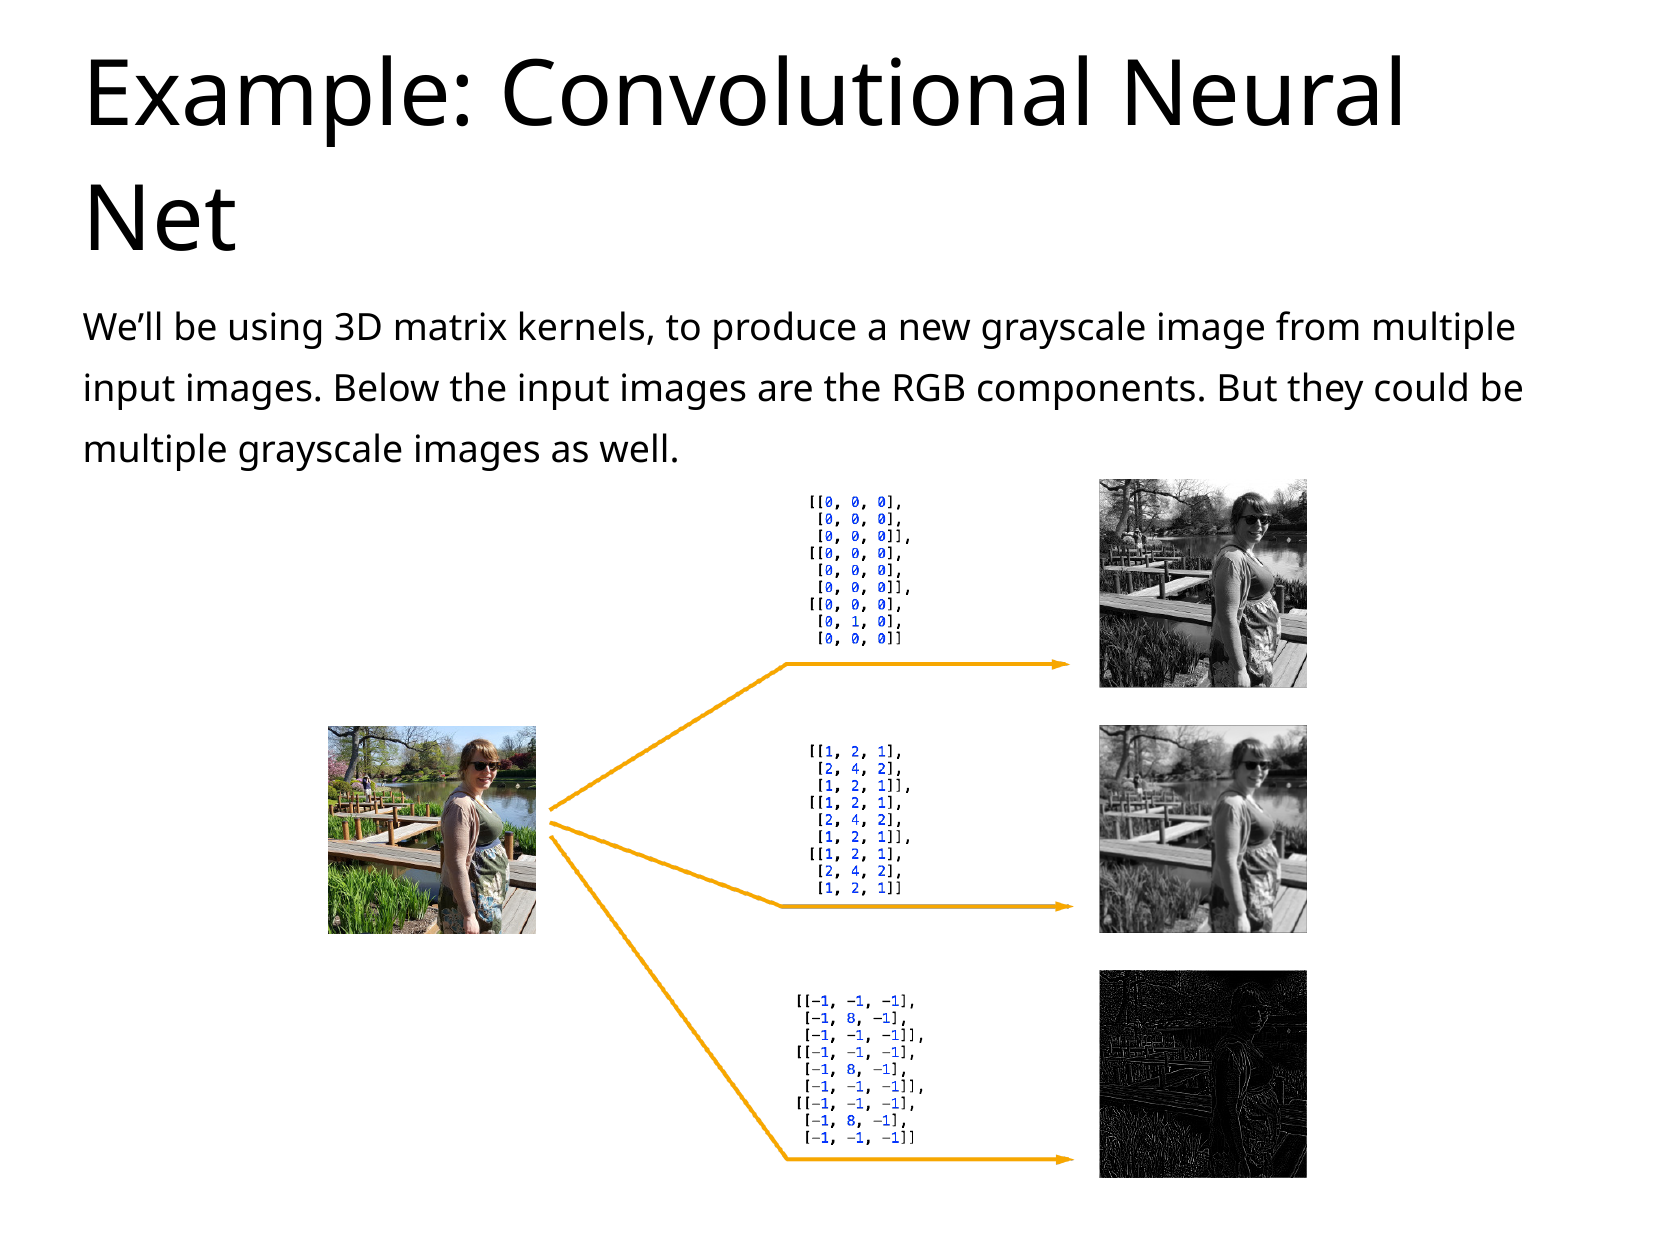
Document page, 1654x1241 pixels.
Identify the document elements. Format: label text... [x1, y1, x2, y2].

list We’ll be using 3D matrix kernels, to produce a new grayscale image from multiple input images. Below the input images are the RGB components. But they could be multiple grayscale images as well. [82, 290, 1571, 1126]
picture [328, 479, 1307, 1178]
title Example: Convolutional Neural Net [82, 49, 1571, 257]
